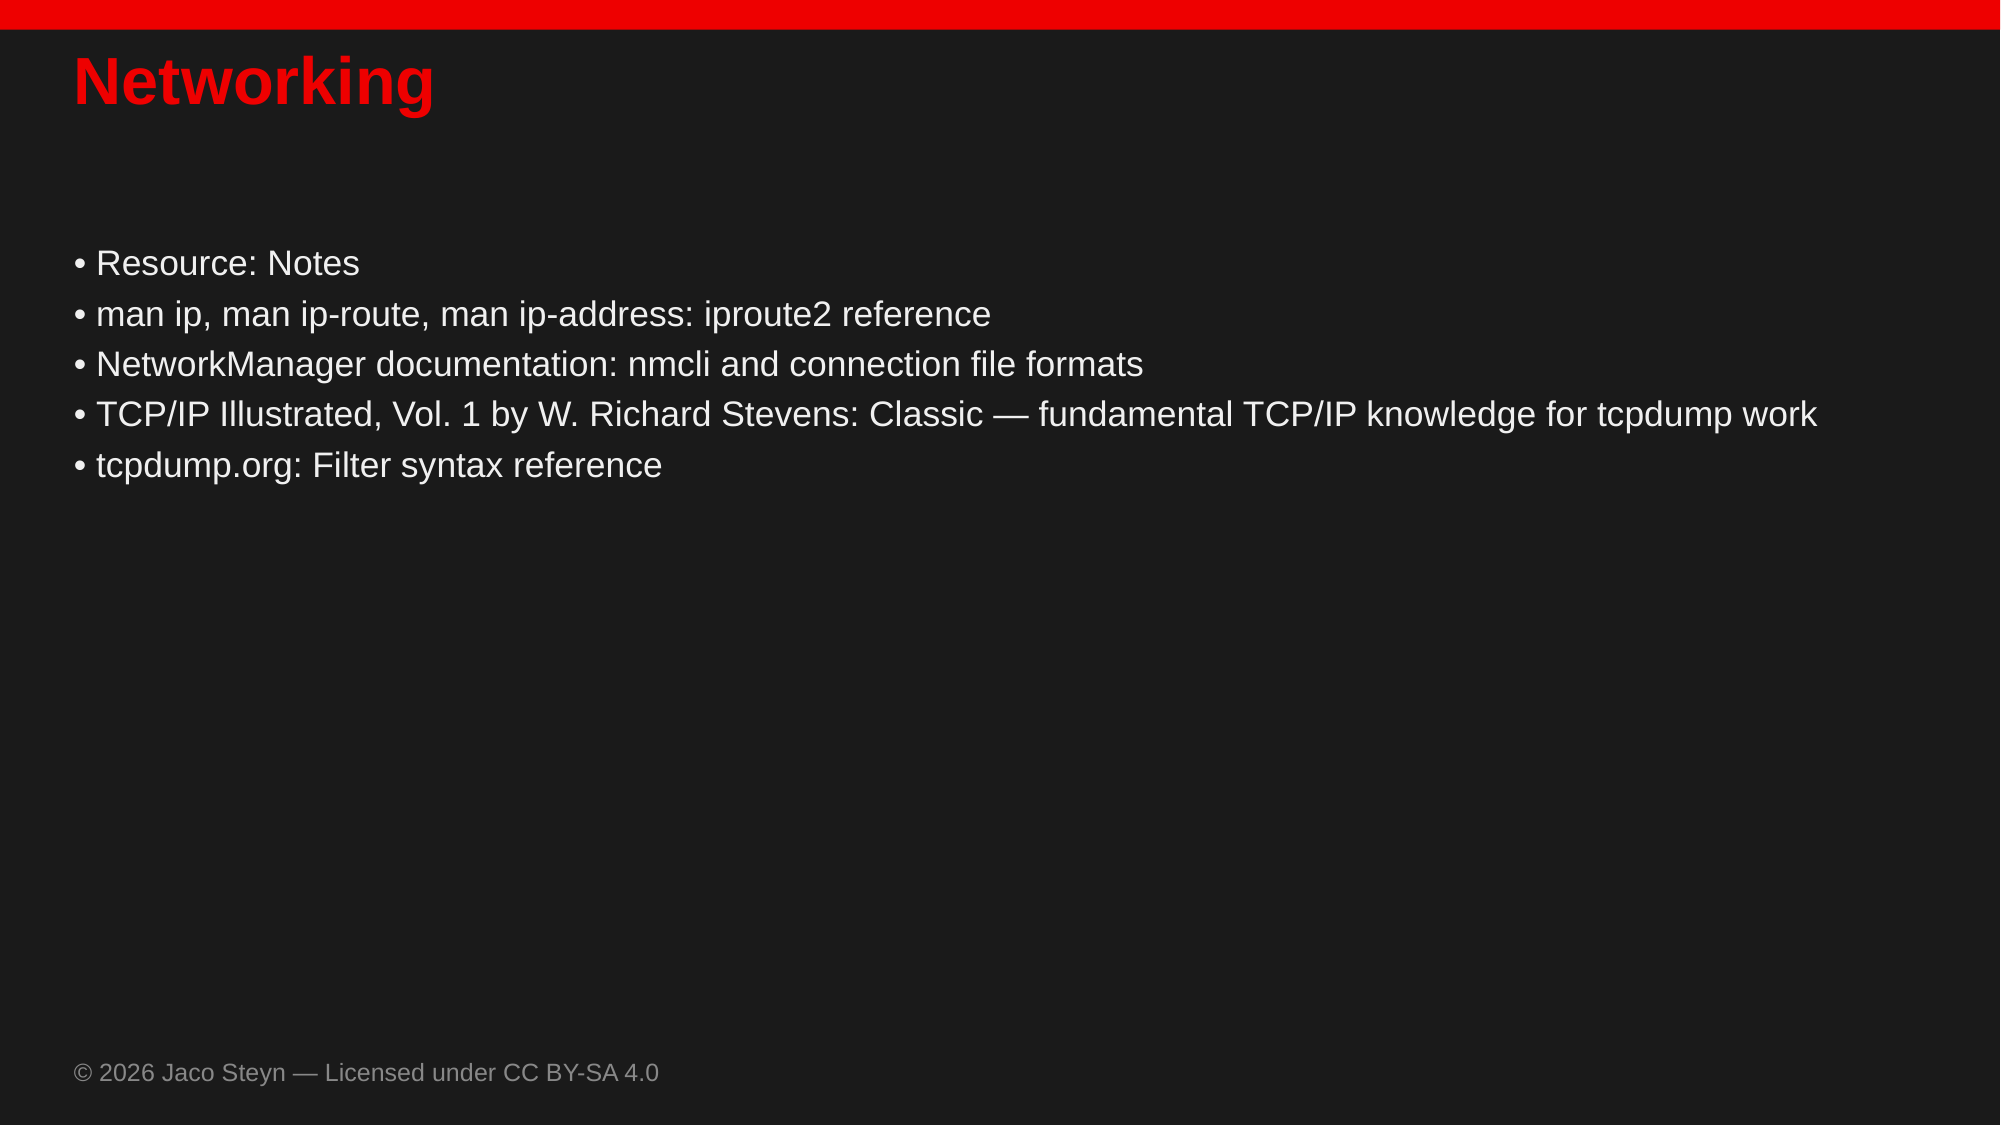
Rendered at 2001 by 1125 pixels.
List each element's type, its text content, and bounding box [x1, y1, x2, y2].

text_box [0, 0, 2001, 30]
text_box • Resource: Notes • man ip, man ip-route, man ip-address: iproute2 reference • NetworkManager documentation: nmcli and connection file formats • TCP/IP Illustrated, Vol. 1 by W. Richard Stevens: Classic — fundamental TCP/IP knowledge for tcpdump work • tcpdump.org: Filter syntax reference [59, 236, 1942, 1037]
text_box © 2026 Jaco Steyn — Licensed under CC BY-SA 4.0 [59, 1051, 1942, 1093]
text_box Networking [59, 36, 1942, 208]
